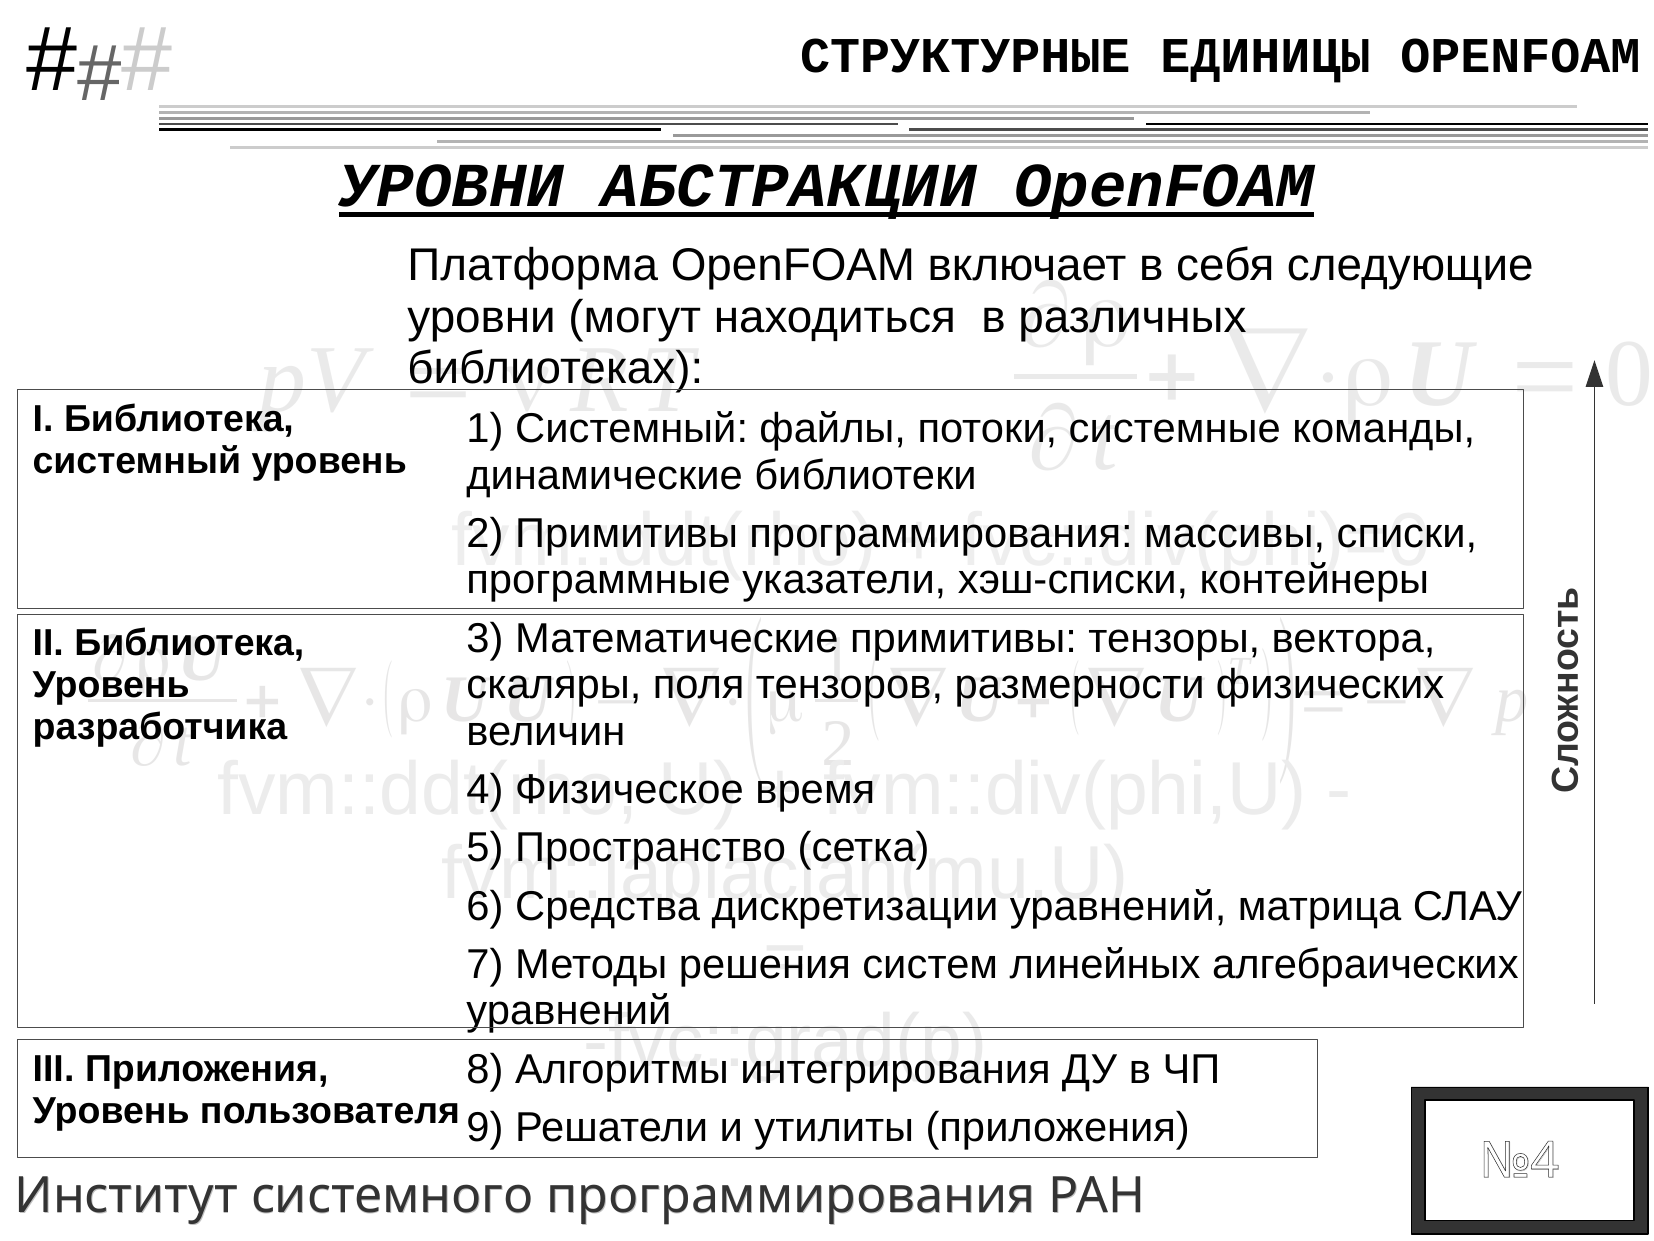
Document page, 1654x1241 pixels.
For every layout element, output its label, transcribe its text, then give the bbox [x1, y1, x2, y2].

text_box III. Приложения, Уровень пользователя [17, 1039, 1317, 1158]
text_box Платформа OpenFOAM включает в себя следующие уровни (могут находиться в различных библиотеках): 1) Системный: файлы, потоки, системные команды, динамические библиотеки 2) Примитивы программирования: массивы, списки, программные указатели, хэш-списки, контейнеры 3) Математические примитивы: тензоры, вектора, скаляры, поля тензоров, размерности физических величин 4) Физическое время 5) Пространство (сетка) 6) Средства дискретизации уравнений, матрица СЛАУ 7) Методы решения систем линейных алгебраических уравнений 8) Алгоритмы интегрирования ДУ в ЧП 9) Решатели и утилиты (приложения) [407, 239, 1536, 1151]
text_box II. Библиотека, Уровень разработчика [17, 614, 1524, 1028]
text_box I. Библиотека, системный уровень [17, 389, 1524, 609]
title УРОВНИ АБСТРАКЦИИ OpenFOAM [0, 135, 1654, 245]
text_box Сложность [1536, 559, 1594, 809]
